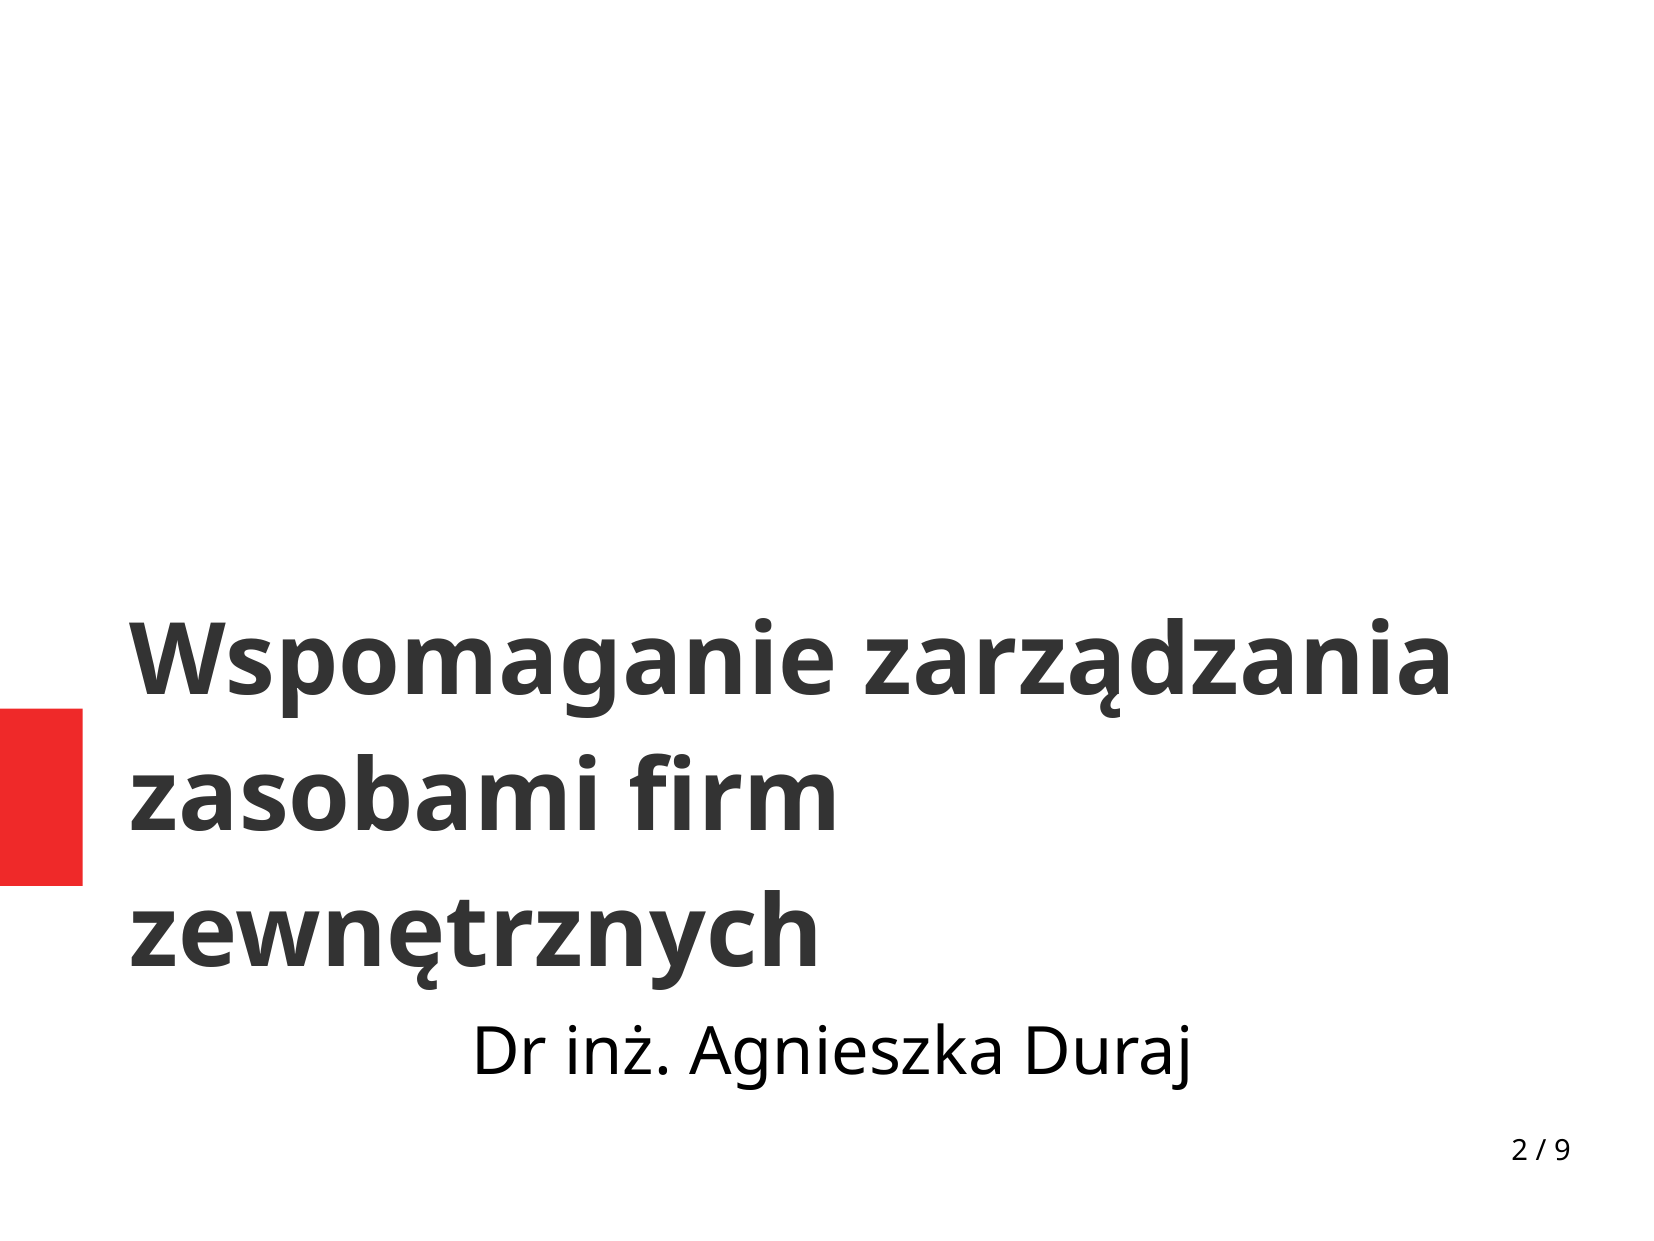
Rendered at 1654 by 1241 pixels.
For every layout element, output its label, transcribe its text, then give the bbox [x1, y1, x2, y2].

subtitle Dr inż. Agnieszka Duraj [129, 968, 1536, 1130]
title Wspomaganie zarządzania zasobami firm zewnętrznych [129, 587, 1536, 968]
